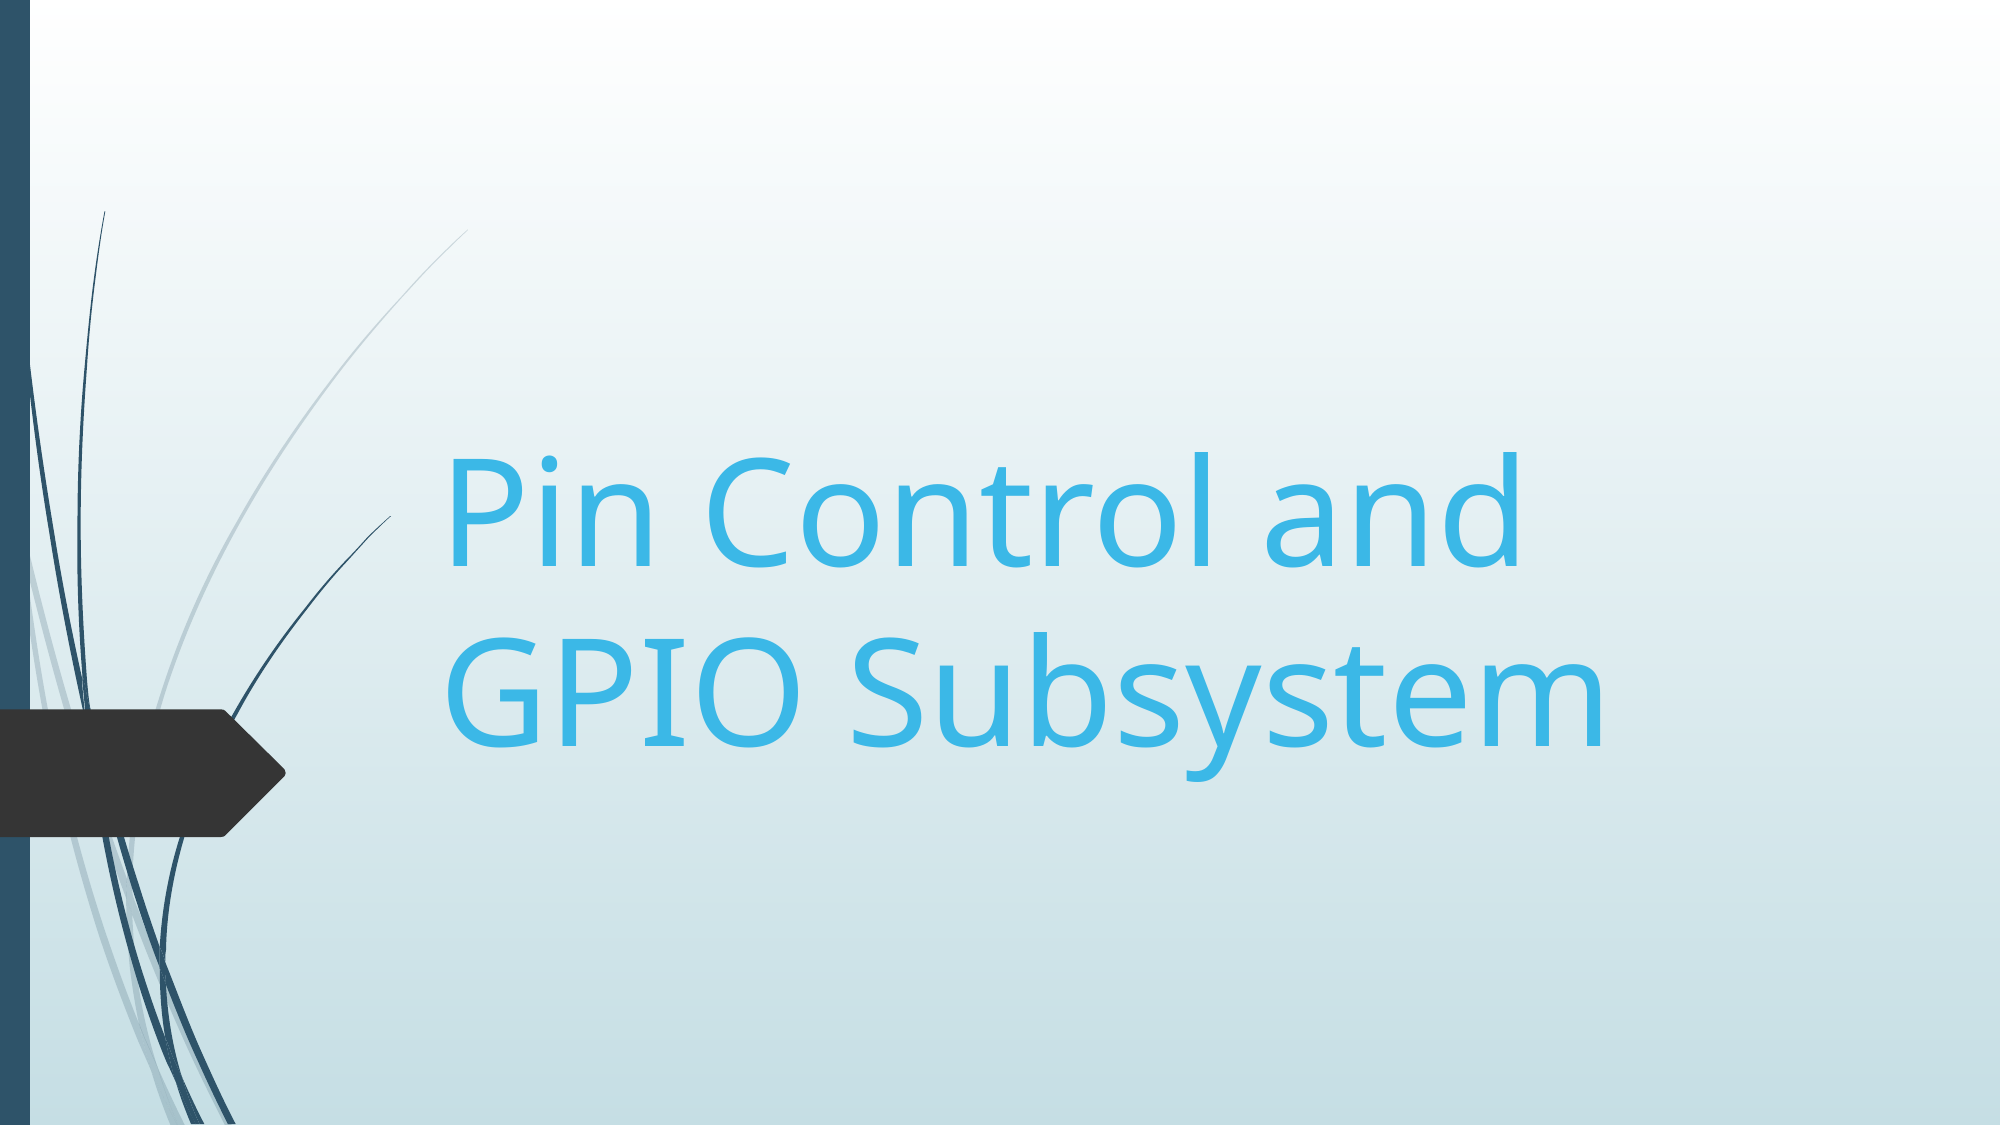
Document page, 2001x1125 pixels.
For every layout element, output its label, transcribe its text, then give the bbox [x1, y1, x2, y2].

title Pin Control and GPIO Subsystem [424, 412, 1888, 784]
